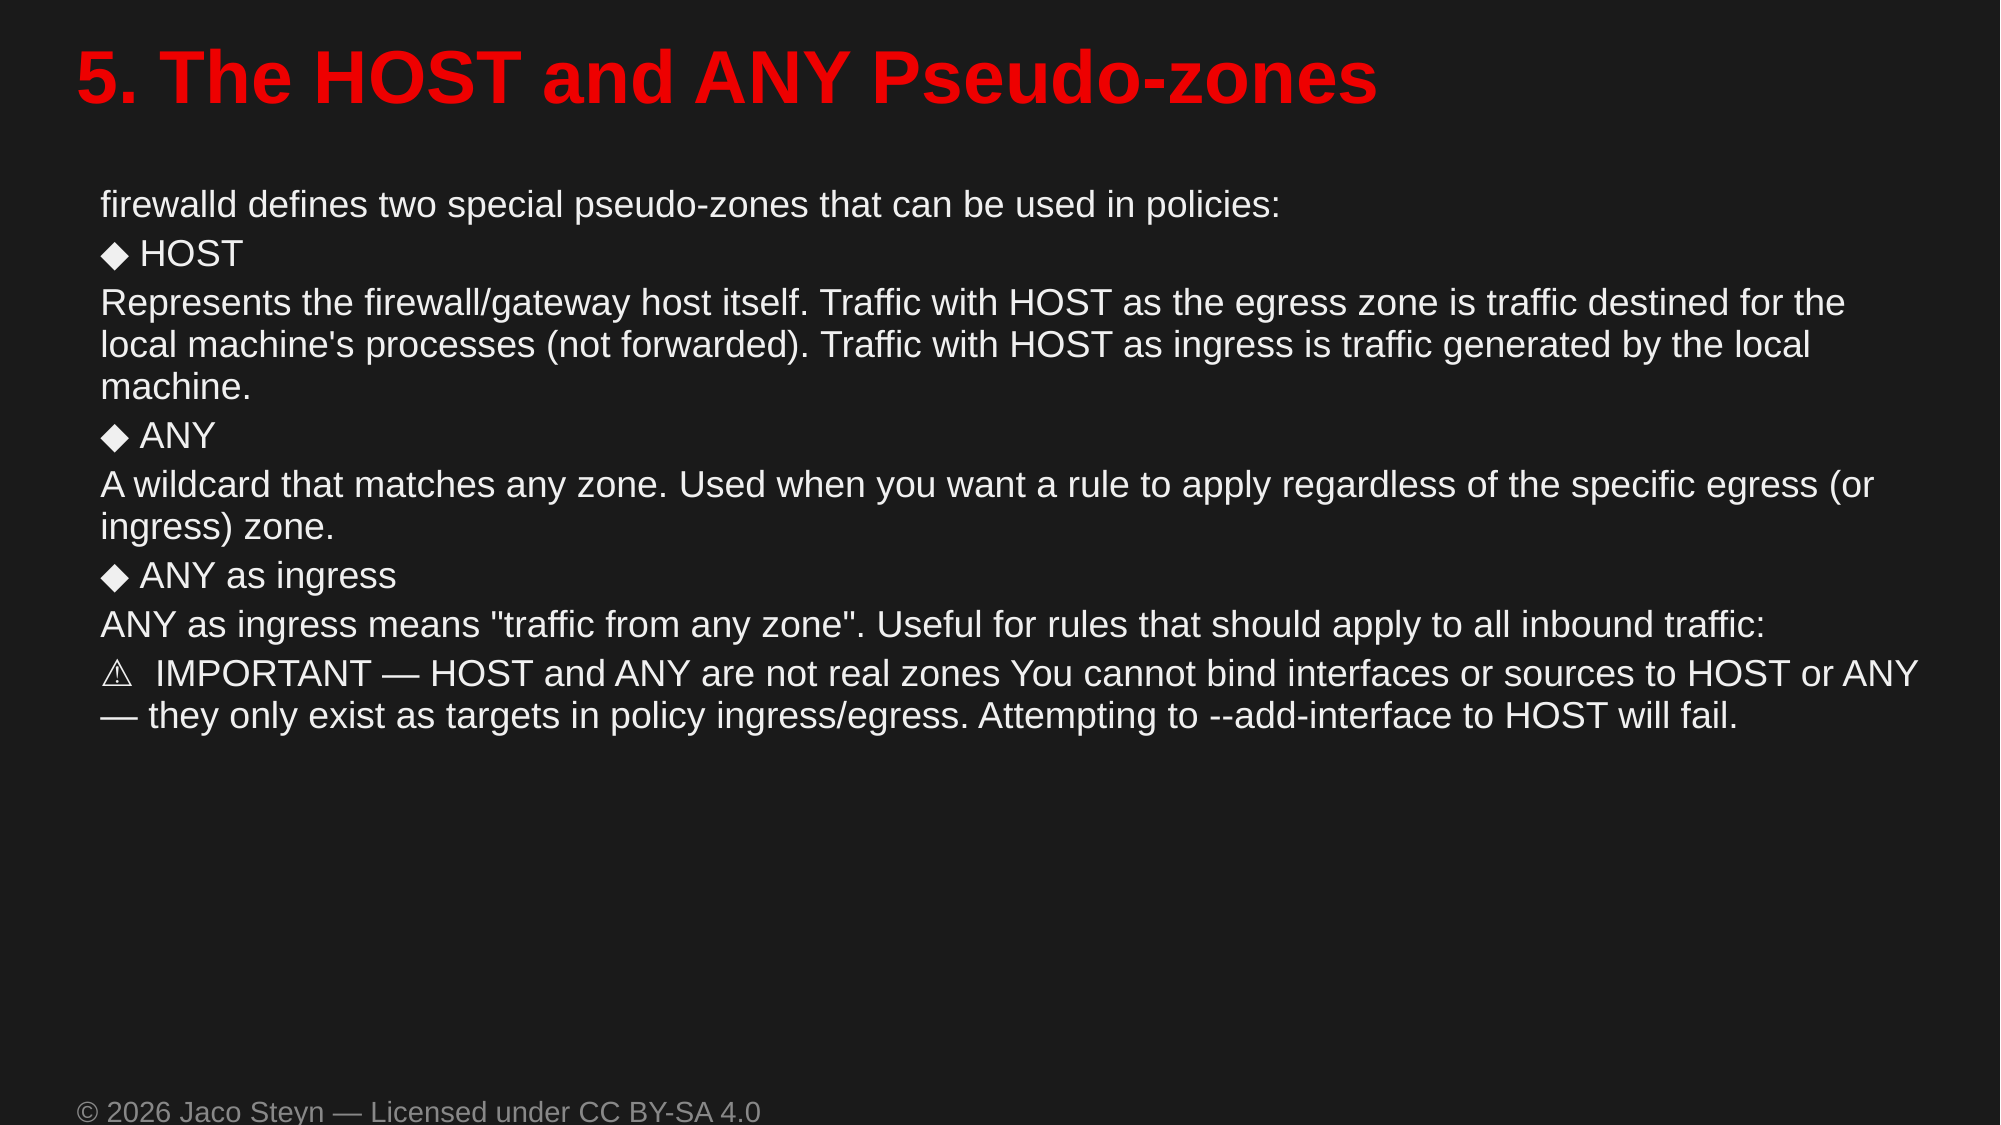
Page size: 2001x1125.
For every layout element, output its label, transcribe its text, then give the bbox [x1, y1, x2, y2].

text_box 5. The HOST and ANY Pseudo-zones [59, 23, 1942, 154]
text_box © 2026 Jaco Steyn — Licensed under CC BY-SA 4.0 [59, 1083, 1942, 1120]
text_box firewalld defines two special pseudo-zones that can be used in policies: ◆ HOST Represents the firewall/gateway host itself. Traffic with HOST as the egress zone is traffic destined for the local machine's processes (not forwarded). Traffic with HOST as ingress is traffic generated by the local machine. ◆ ANY A wildcard that matches any zone. Used when you want a rule to apply regardless of the specific egress (or ingress) zone. ◆ ANY as ingress ANY as ingress means "traffic from any zone". Useful for rules that should apply to all inbound traffic: 💡 ⚠️ IMPORTANT — HOST and ANY are not real zones You cannot bind interfaces or sources to HOST or ANY — they only exist as targets in policy ingress/egress. Attempting to --add-interface to HOST will fail. [59, 171, 1942, 1083]
